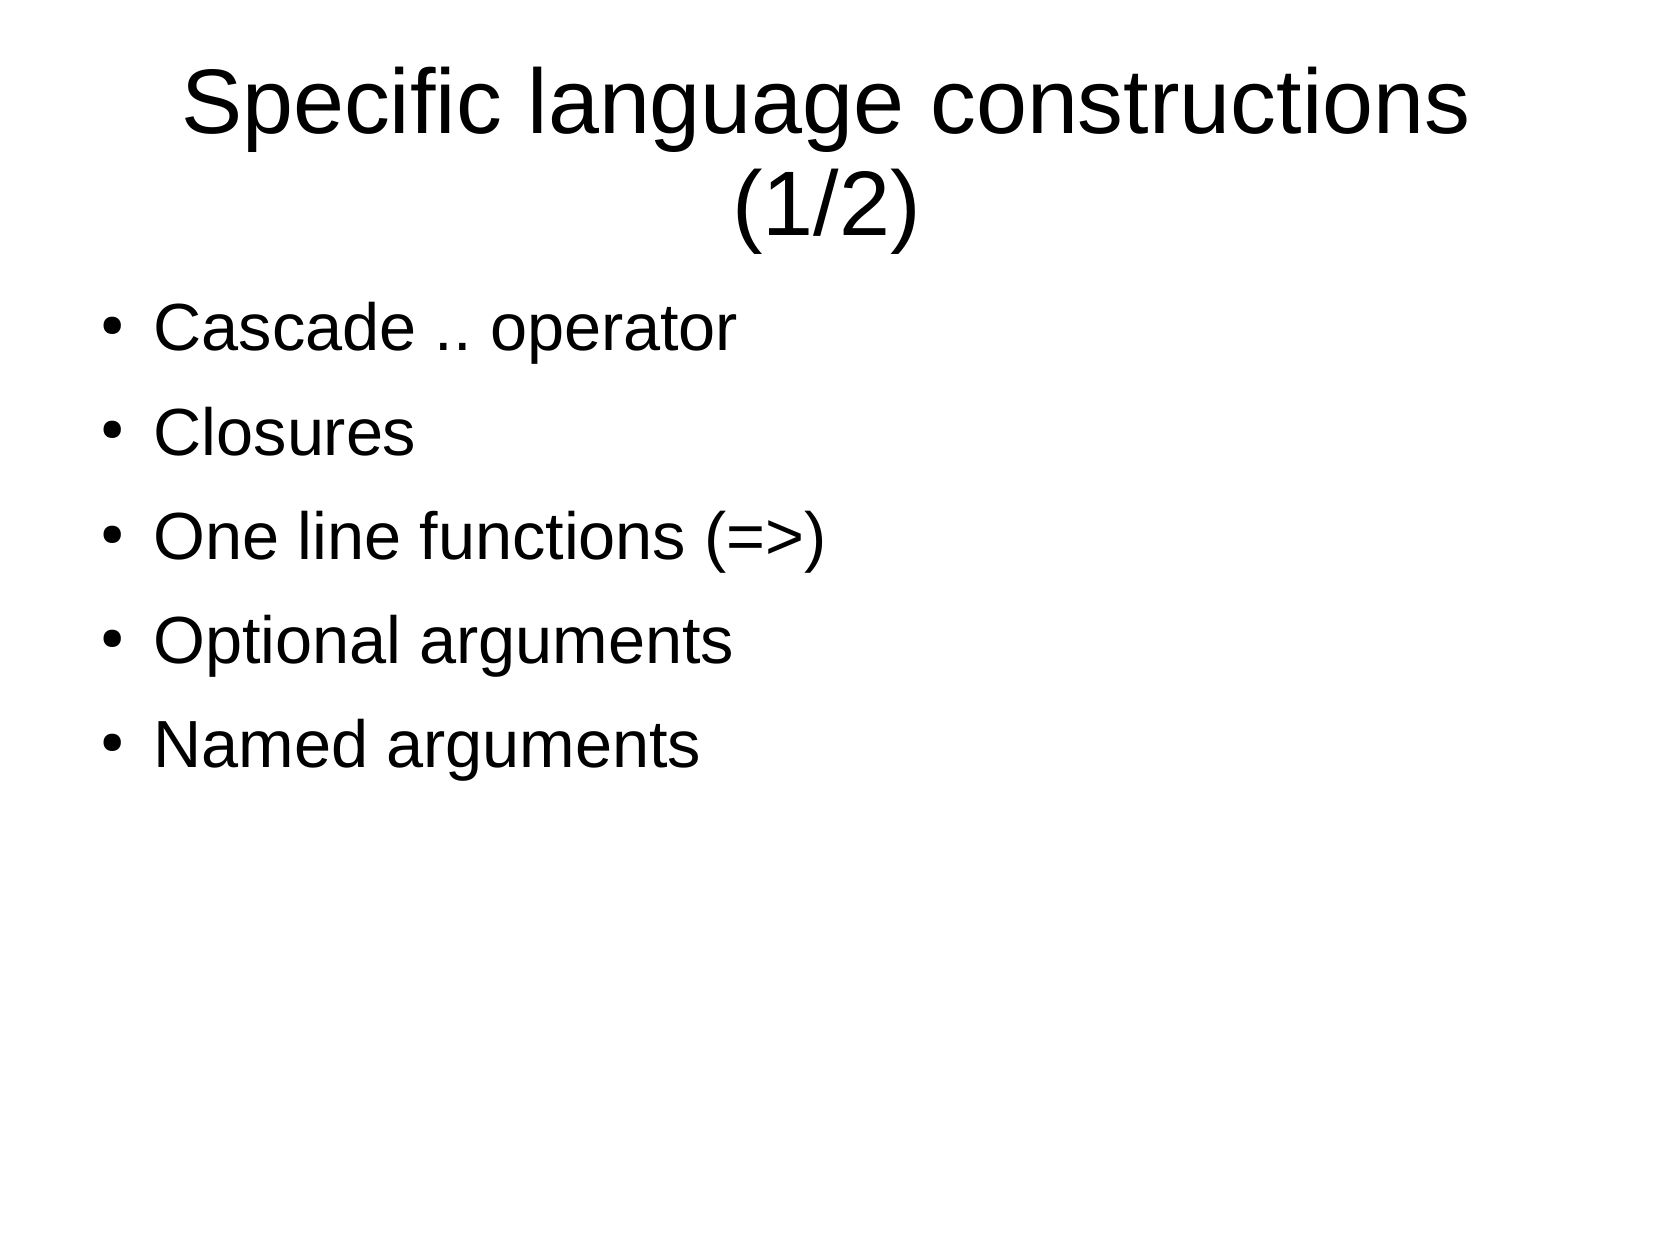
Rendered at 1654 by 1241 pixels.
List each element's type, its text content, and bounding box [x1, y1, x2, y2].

list Cascade .. operator Closures One line functions (=>) Optional arguments Named arguments [82, 290, 1571, 1010]
title Specific language constructions (1/2) [82, 49, 1571, 257]
